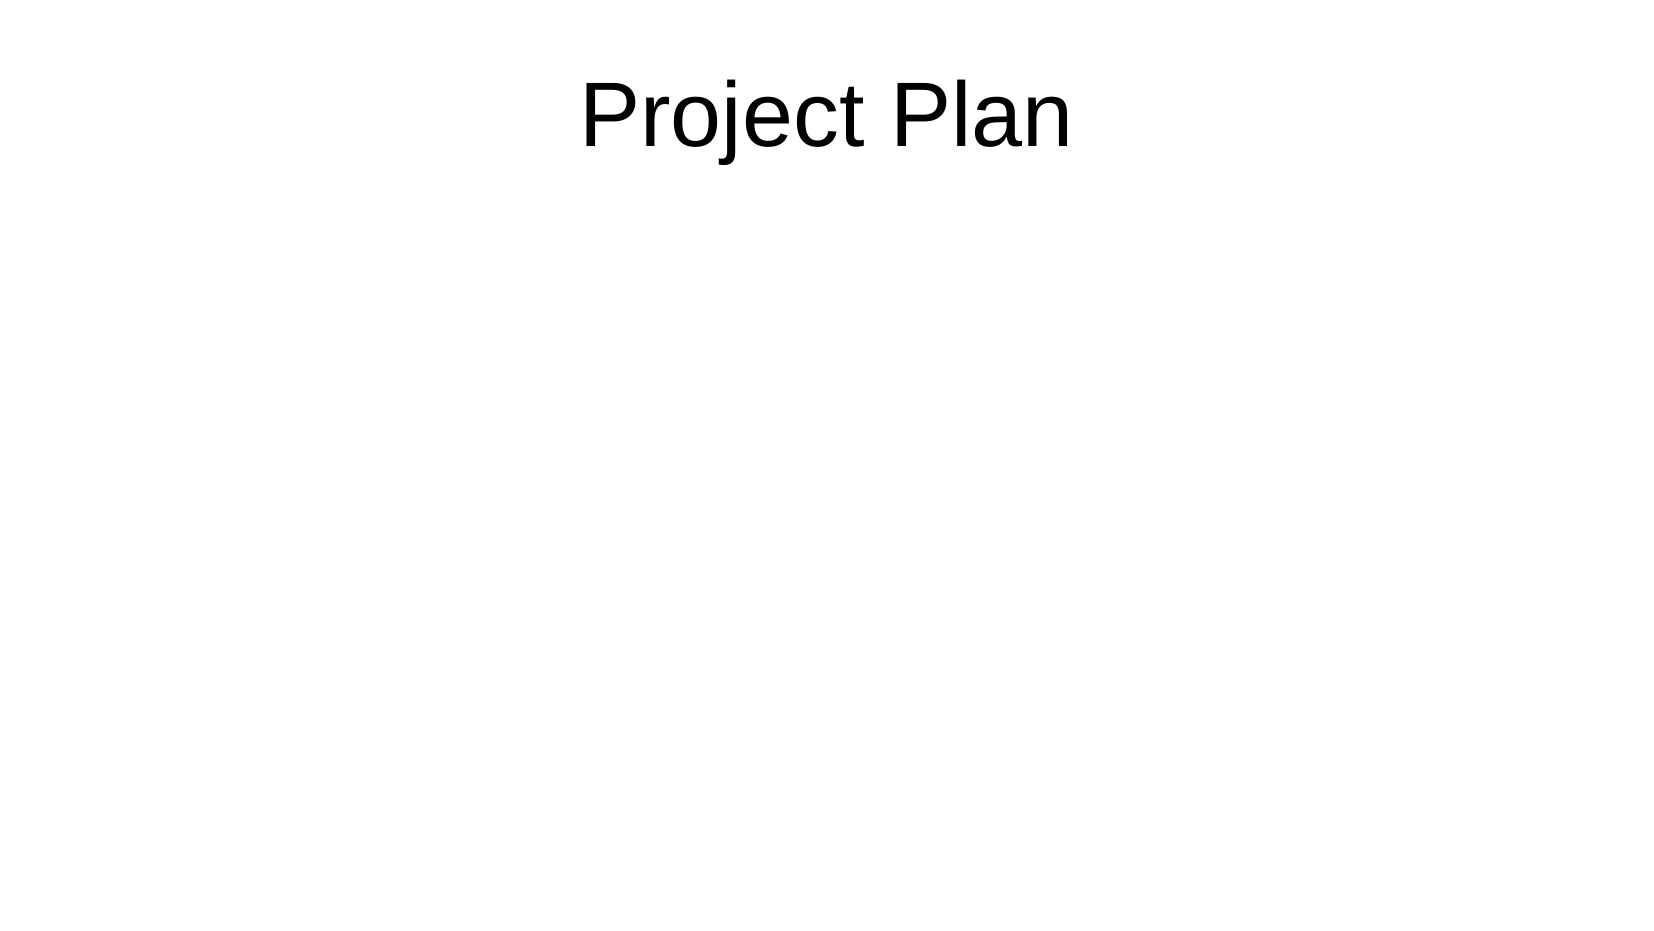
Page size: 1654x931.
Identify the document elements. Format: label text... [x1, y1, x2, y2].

title Project Plan [82, 37, 1571, 193]
